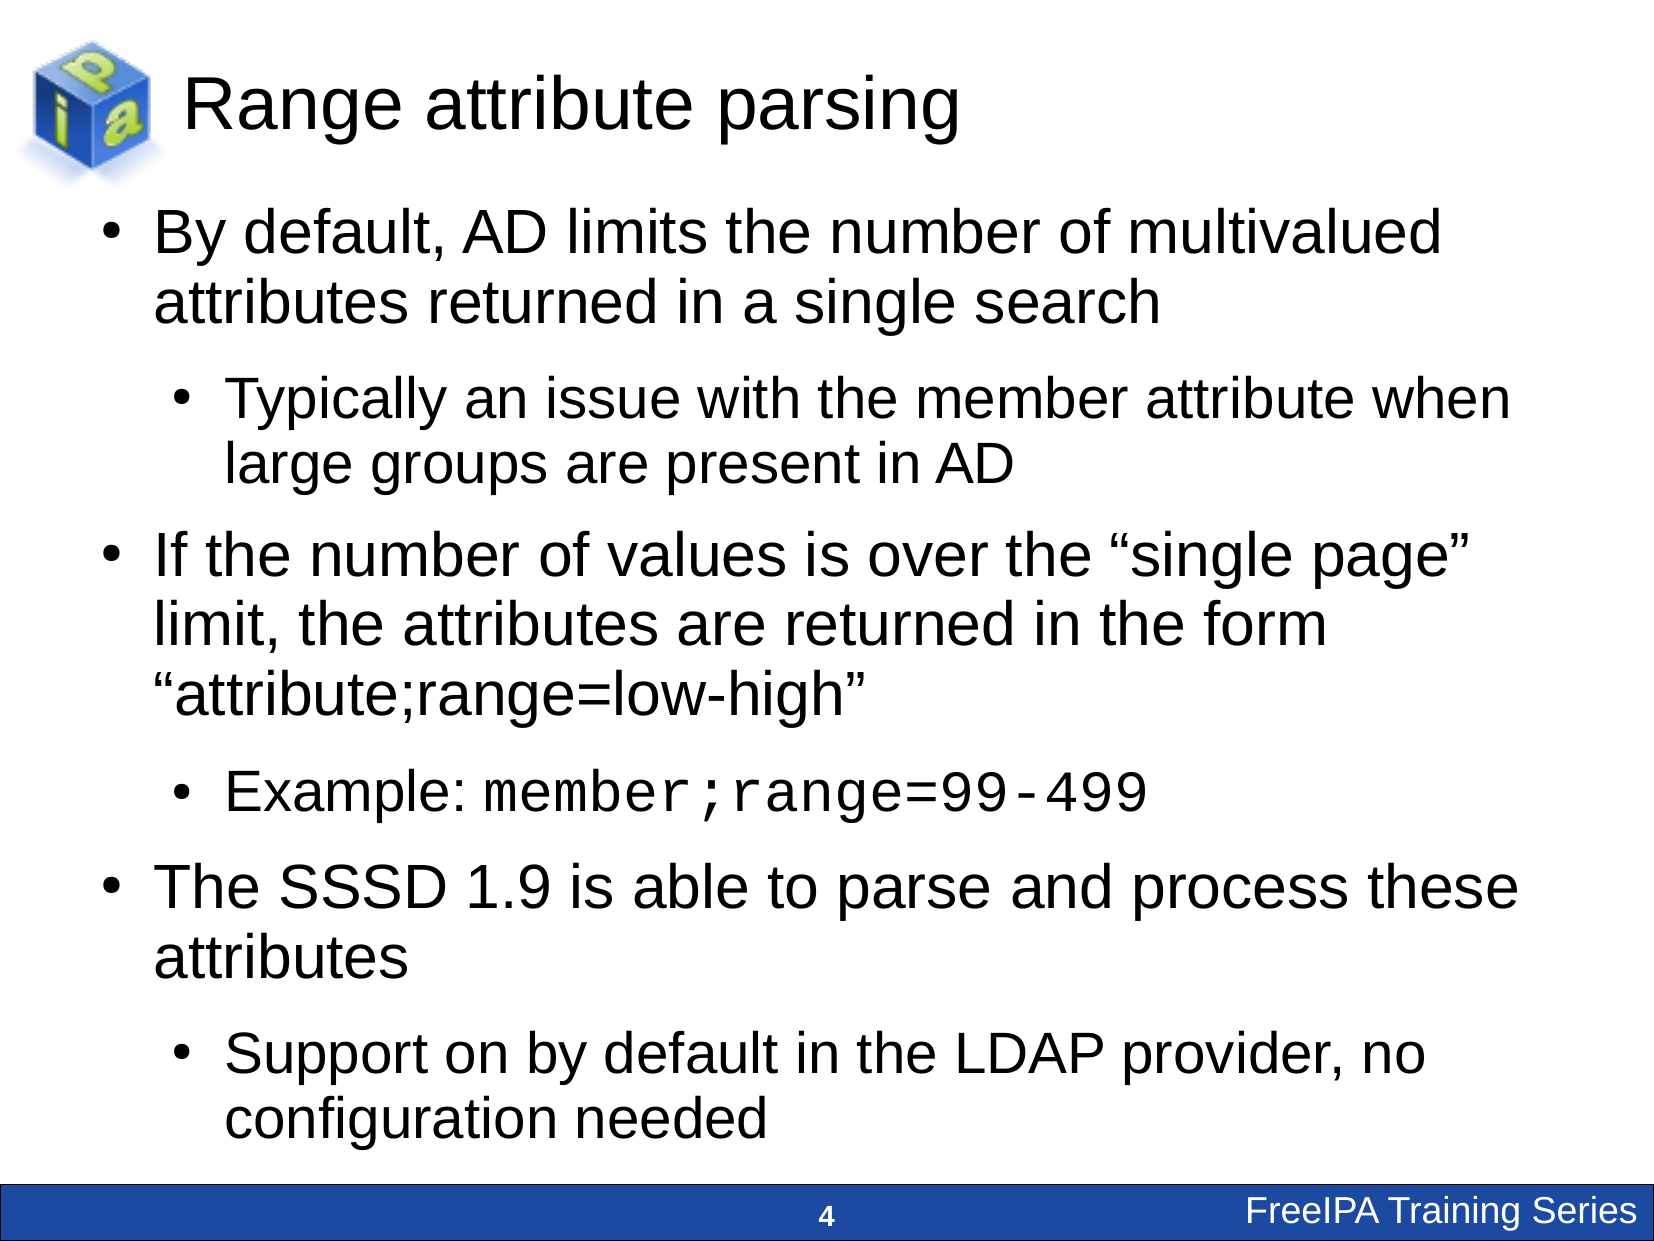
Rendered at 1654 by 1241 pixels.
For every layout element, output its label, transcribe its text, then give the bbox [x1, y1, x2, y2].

list By default, AD limits the number of multivalued attributes returned in a single search Typically an issue with the member attribute when large groups are present in AD If the number of values is over the “single page” limit, the attributes are returned in the form “attribute;range=low-high” Example: member;range=99-499 The SSSD 1.9 is able to parse and process these attributes Support on by default in the LDAP provider, no configuration needed [82, 197, 1571, 1151]
picture [17, 34, 165, 193]
title Range attribute parsing [182, 31, 1579, 177]
